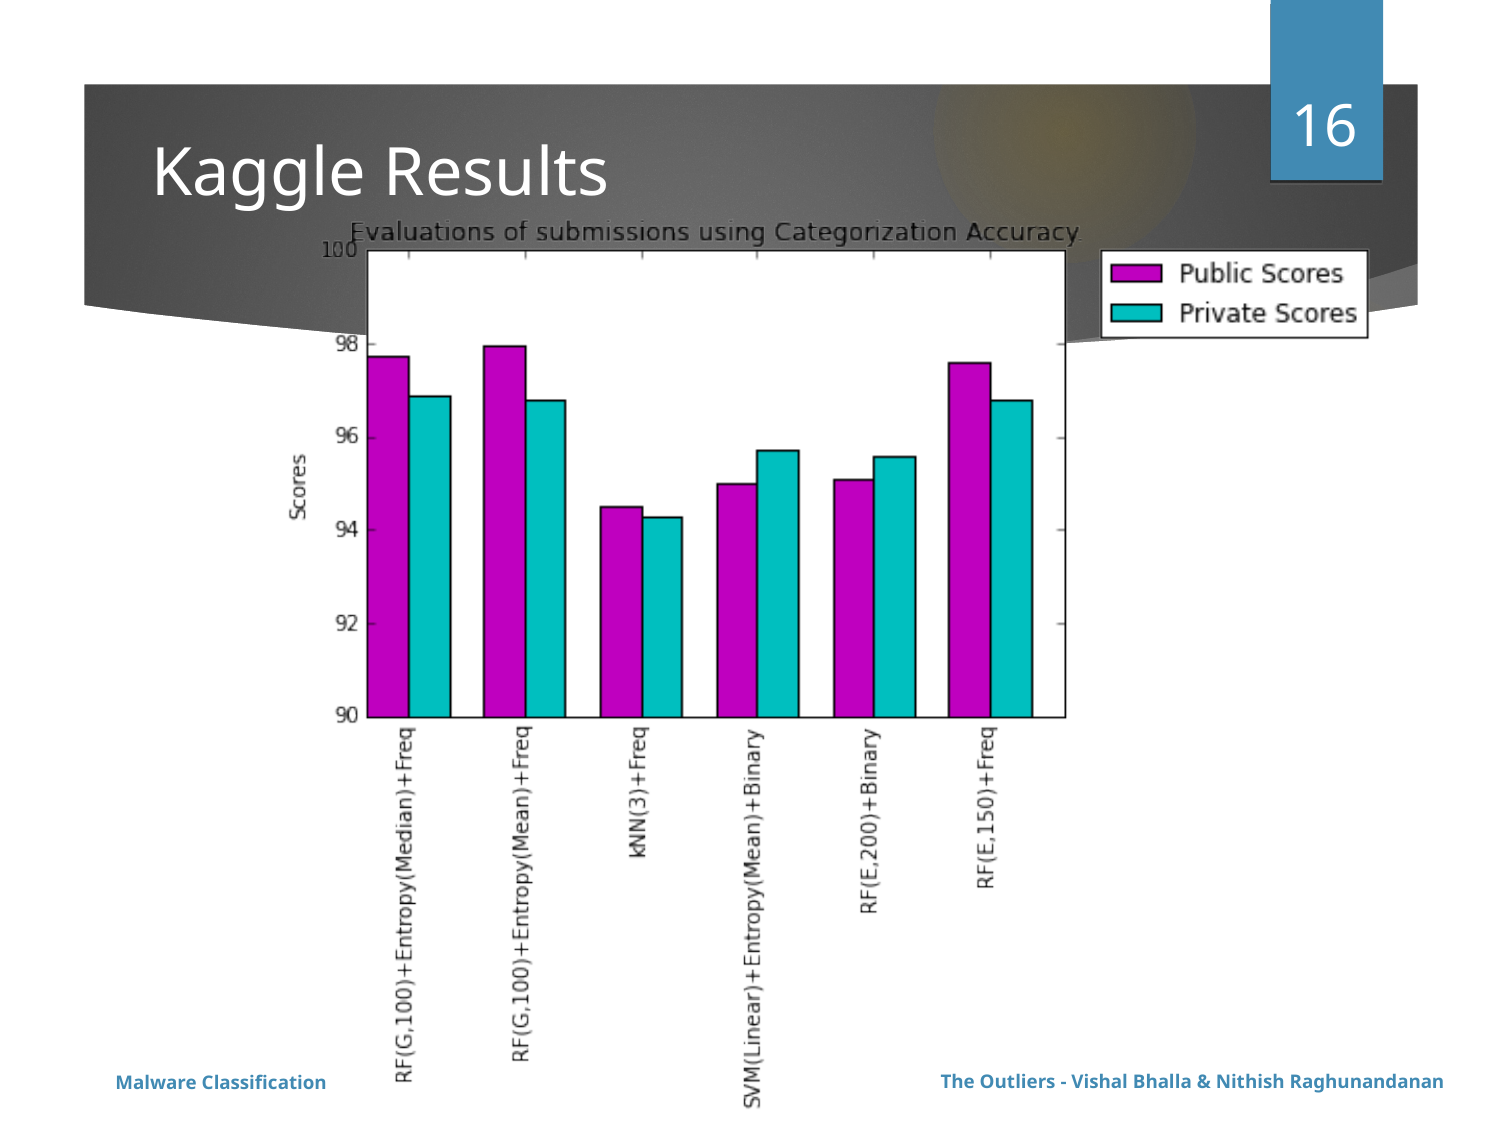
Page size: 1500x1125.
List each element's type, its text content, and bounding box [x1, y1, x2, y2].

slide_number <number> [1259, 48, 1390, 175]
footer Malware Classification [100, 1063, 277, 1101]
title Kaggle Results [136, 110, 1177, 228]
picture [85, 85, 1417, 1120]
text_box The Outliers - Vishal Bhalla & Nithish Raghunandanan [1382, 1062, 1459, 1100]
